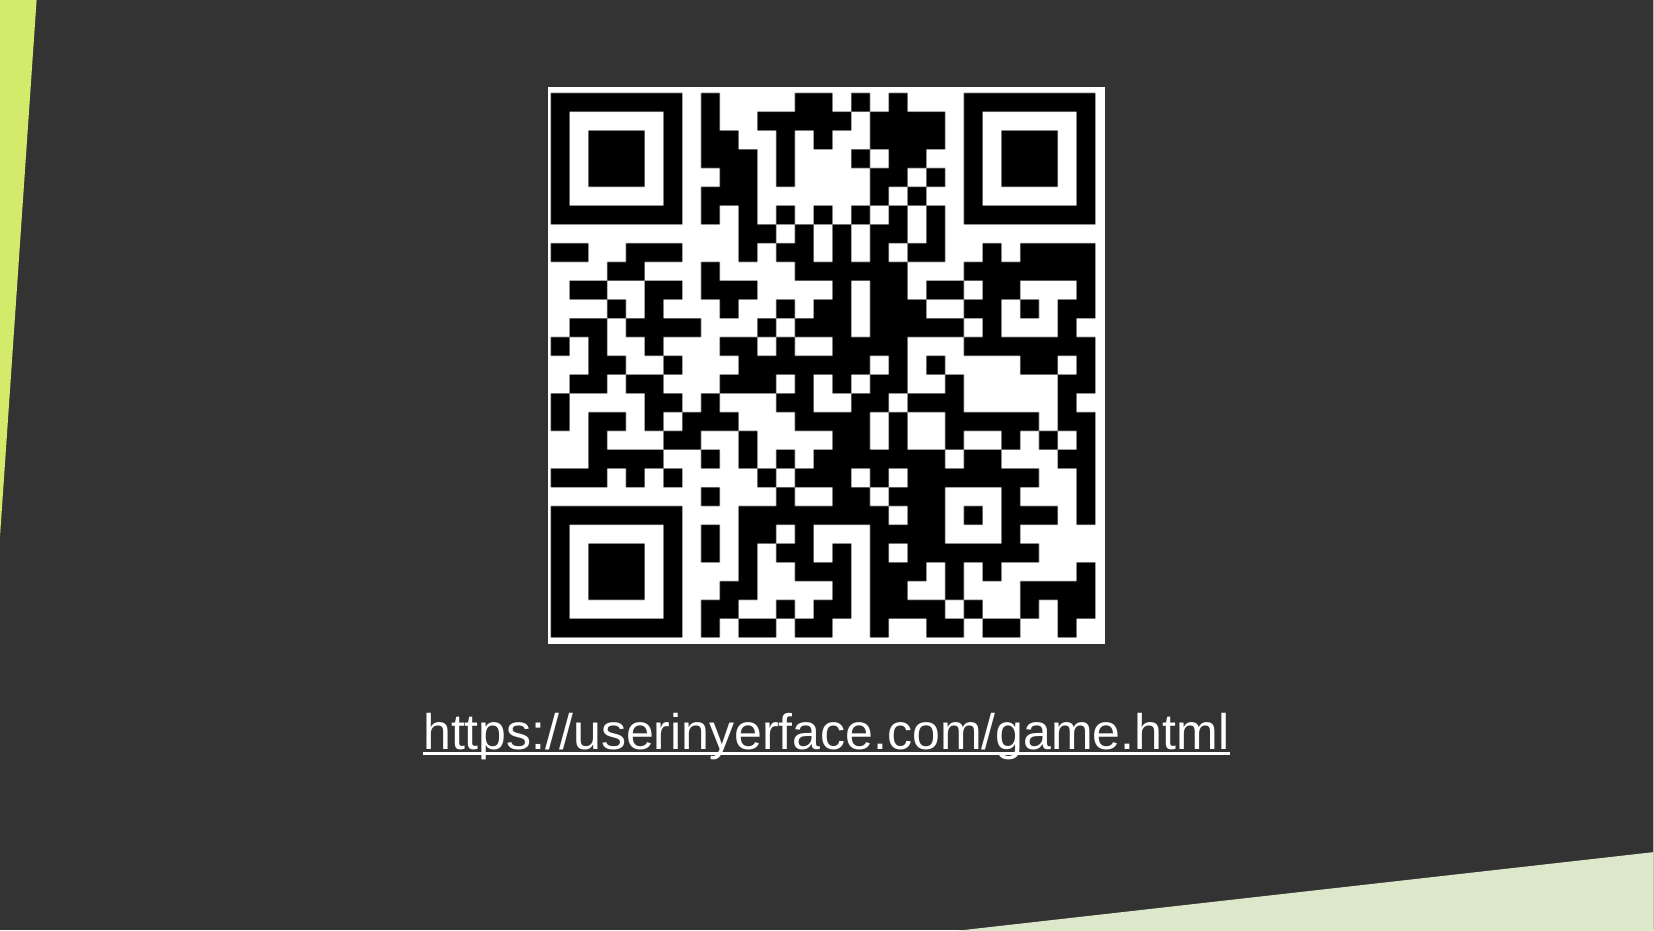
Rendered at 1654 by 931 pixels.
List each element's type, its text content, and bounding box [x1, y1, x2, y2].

text_box https://userinyerface.com/game.html [408, 696, 1246, 768]
text_box [955, 852, 1654, 931]
picture [548, 87, 1105, 644]
text_box [0, 0, 37, 537]
